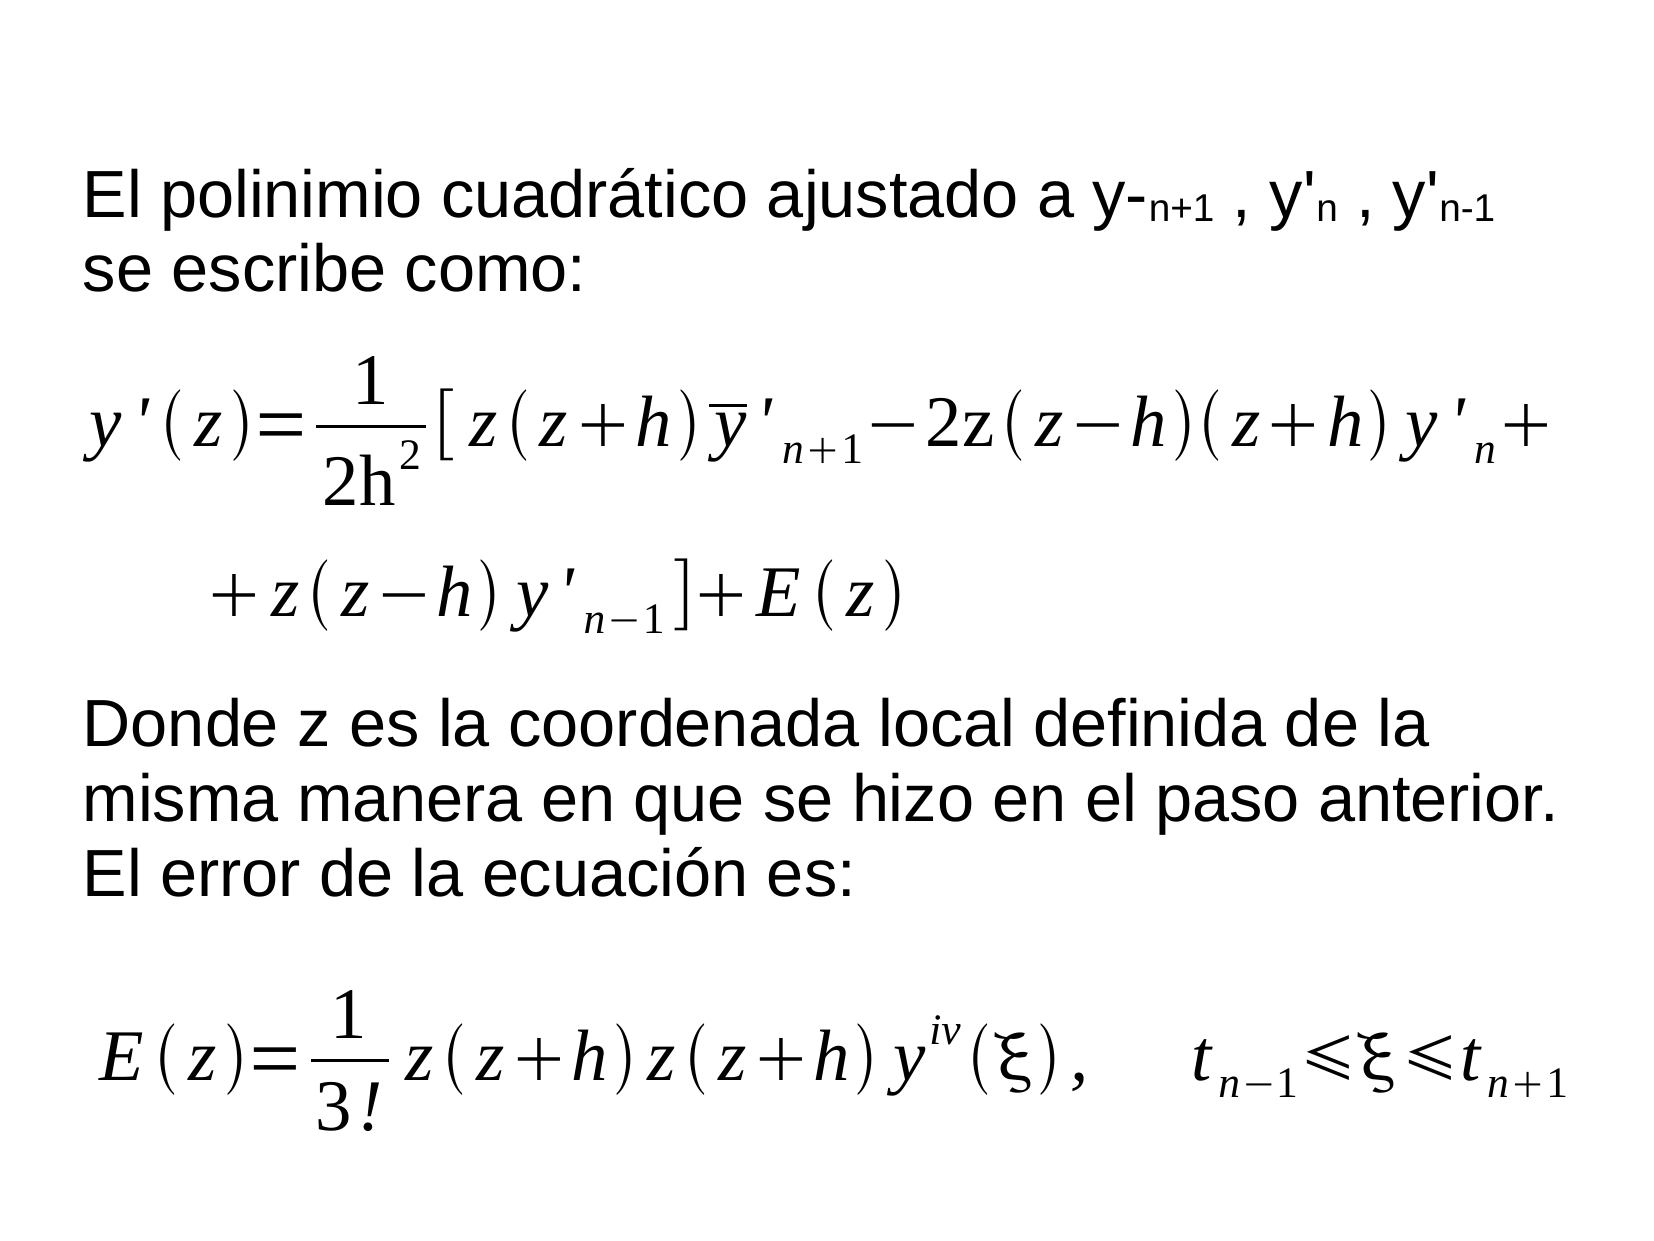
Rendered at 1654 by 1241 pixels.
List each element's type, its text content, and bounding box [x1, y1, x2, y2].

text_box Donde z es la coordenada local definida de la misma manera en que se hizo en el paso anterior. El error de la ecuación es: [82, 686, 1571, 911]
subtitle El polinimio cuadrático ajustado a y-n+1 , y'n , y'n-1 se escribe como: [82, 144, 1571, 319]
chart [74, 340, 1563, 644]
chart [88, 974, 1575, 1147]
